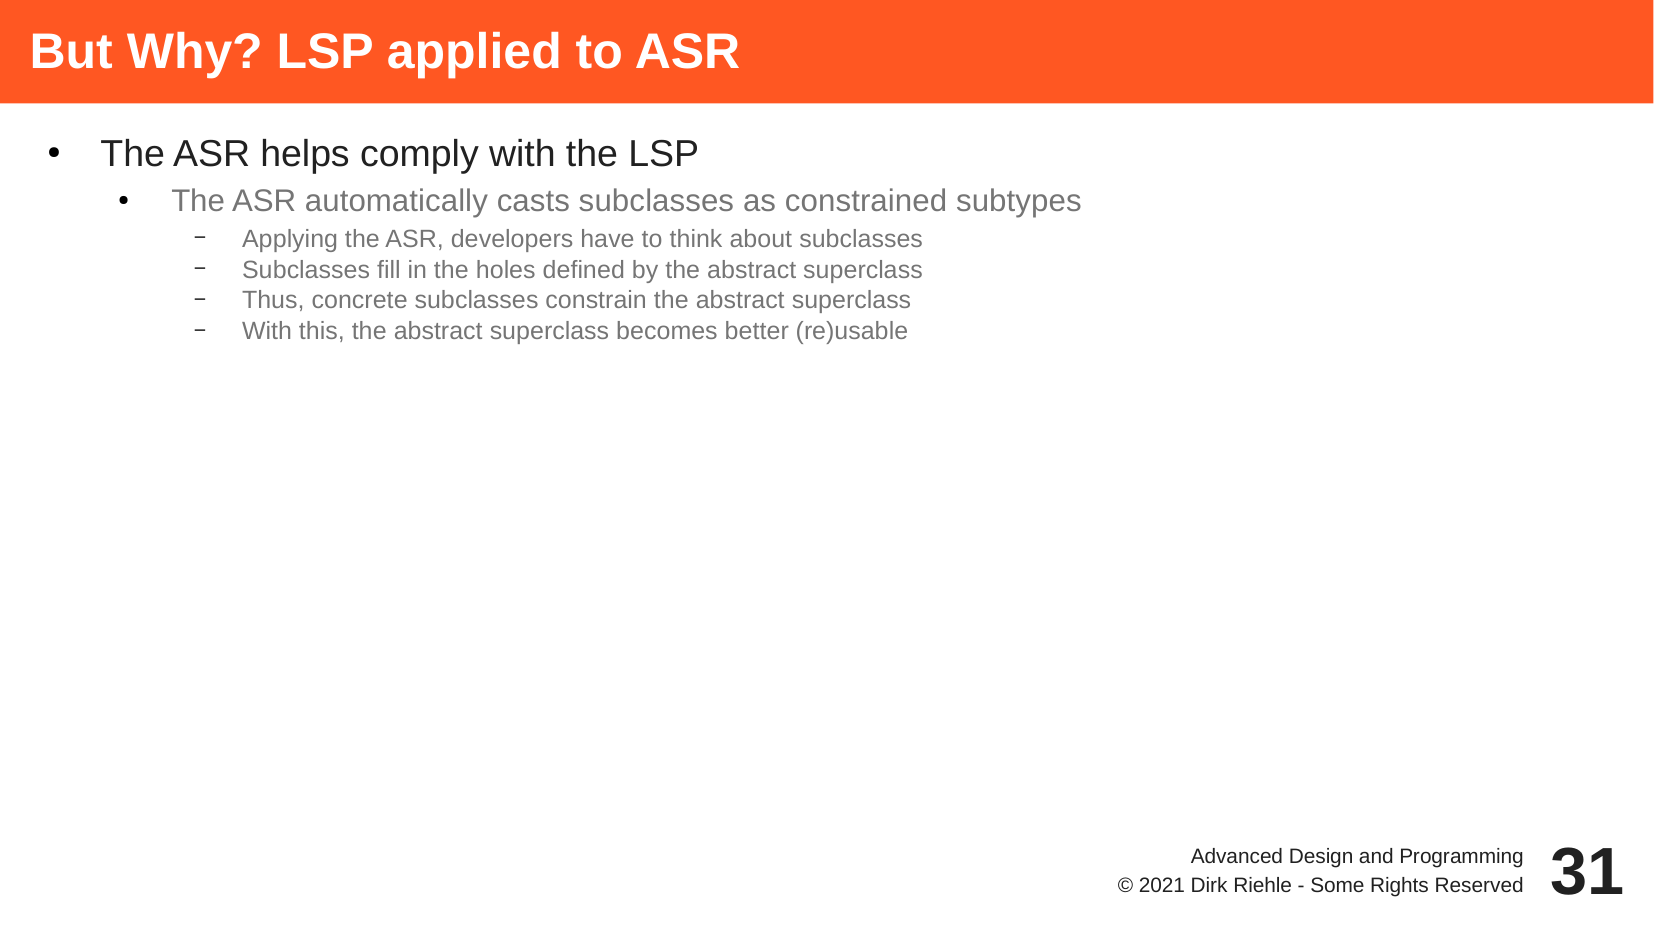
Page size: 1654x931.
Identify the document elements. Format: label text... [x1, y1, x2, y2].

title But Why? LSP applied to ASR [0, 0, 1654, 104]
list The ASR helps comply with the LSP The ASR automatically casts subclasses as constrained subtypes Applying the ASR, developers have to think about subclasses Subclasses fill in the holes defined by the abstract superclass Thus, concrete subclasses constrain the abstract superclass With this, the abstract superclass becomes better (re)usable [29, 132, 1625, 813]
